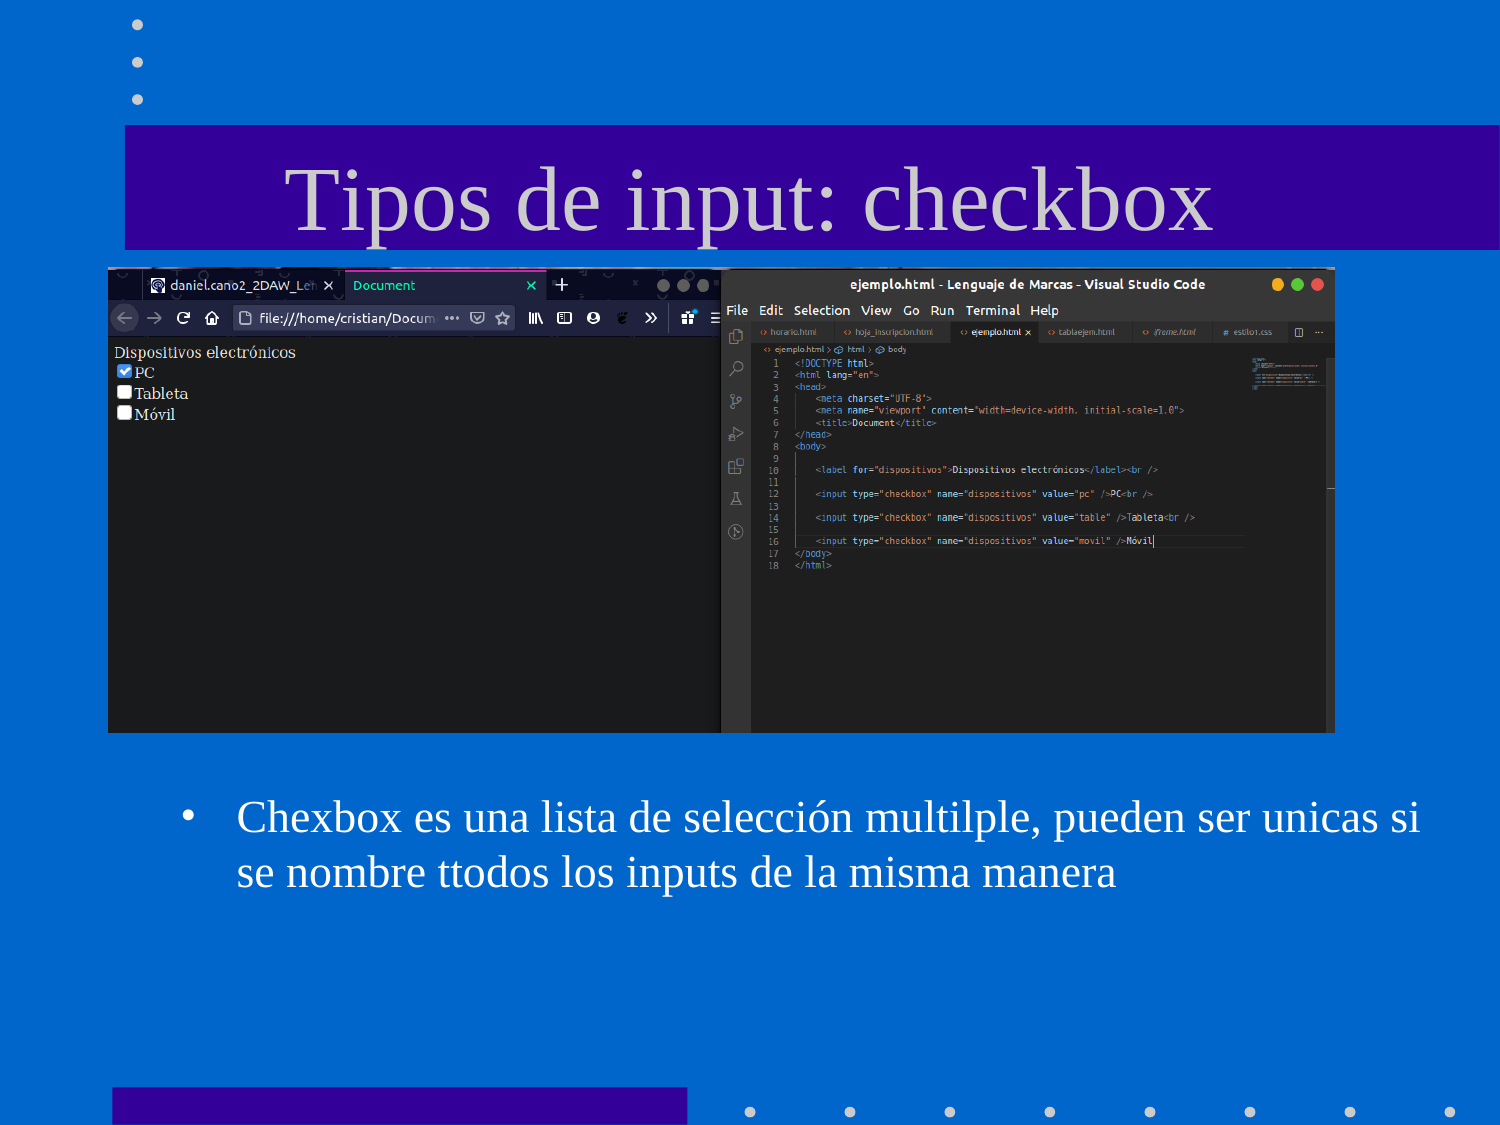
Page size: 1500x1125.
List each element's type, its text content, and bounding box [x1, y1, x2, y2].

picture [108, 267, 1335, 733]
list Chexbox es una lista de selección multilple, pueden ser unicas si se nombre ttodos los inputs de la misma manera [165, 779, 1447, 993]
title Tipos de input: checkbox [112, 99, 1388, 288]
